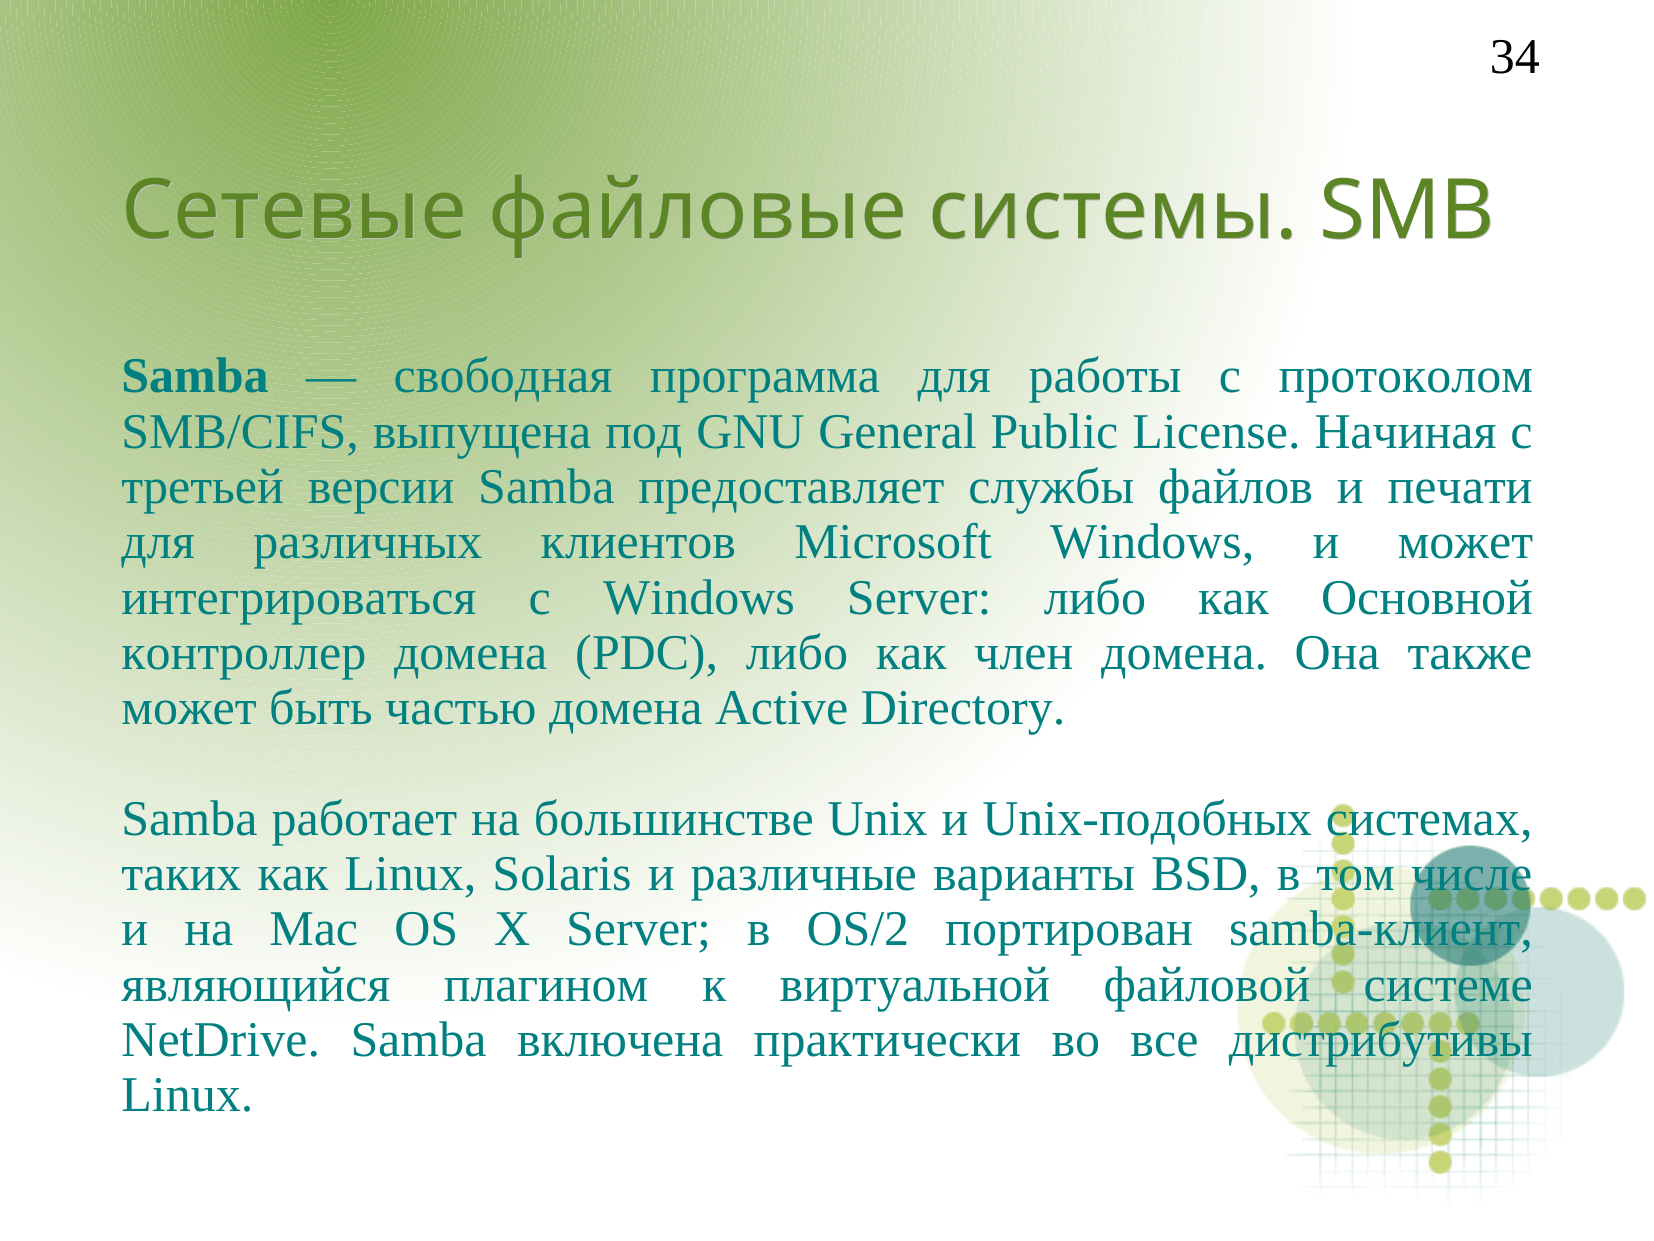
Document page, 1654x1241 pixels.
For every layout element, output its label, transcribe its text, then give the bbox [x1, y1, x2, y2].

title Сетевые файловые системы. SMB [121, 102, 1534, 311]
subtitle Samba — свободная программа для работы с протоколом SMB/CIFS, выпущена под GNU General Public License. Начиная с третьей версии Samba предоставляет службы файлов и печати для различных клиентов Microsoft Windows, и может интегрироваться с Windows Server: либо как Основной контроллер домена (PDC), либо как член домена. Она также может быть частью домена Active Directory. Samba работает на большинстве Unix и Unix-подобных системах, таких как Linux, Solaris и различные варианты BSD, в том числе и на Mac OS X Server; в OS/2 портирован samba-клиент, являющийся плагином к виртуальной файловой системе NetDrive. Samba включена практически во все дистрибутивы Linux. [121, 341, 1534, 1130]
text_box <номер> [1500, 29, 1654, 89]
picture [1224, 792, 1654, 1211]
